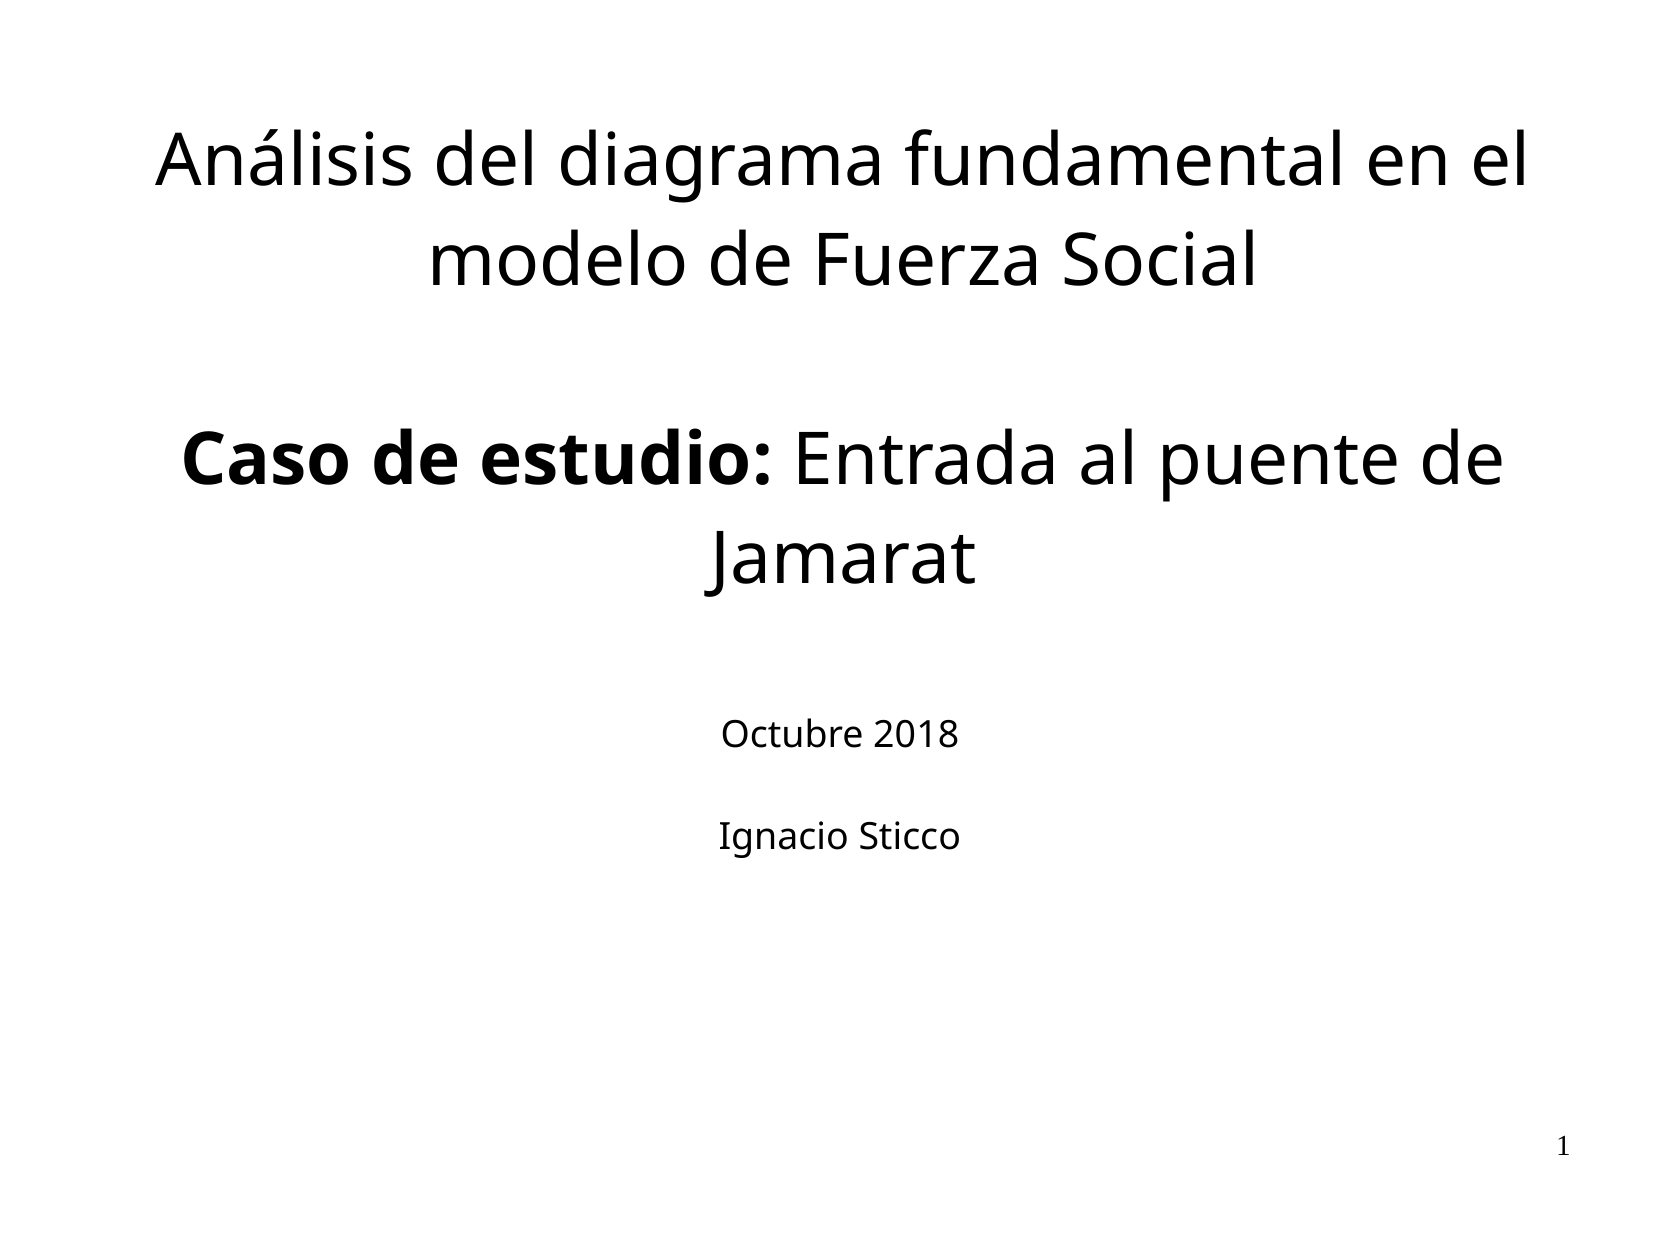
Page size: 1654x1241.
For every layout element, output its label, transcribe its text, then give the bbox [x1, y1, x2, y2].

text_box Octubre 2018 Ignacio Sticco [315, 700, 1366, 846]
text_box Análisis del diagrama fundamental en el modelo de Fuerza Social Caso de estudio: Entrada al puente de Jamarat [33, 100, 1654, 541]
